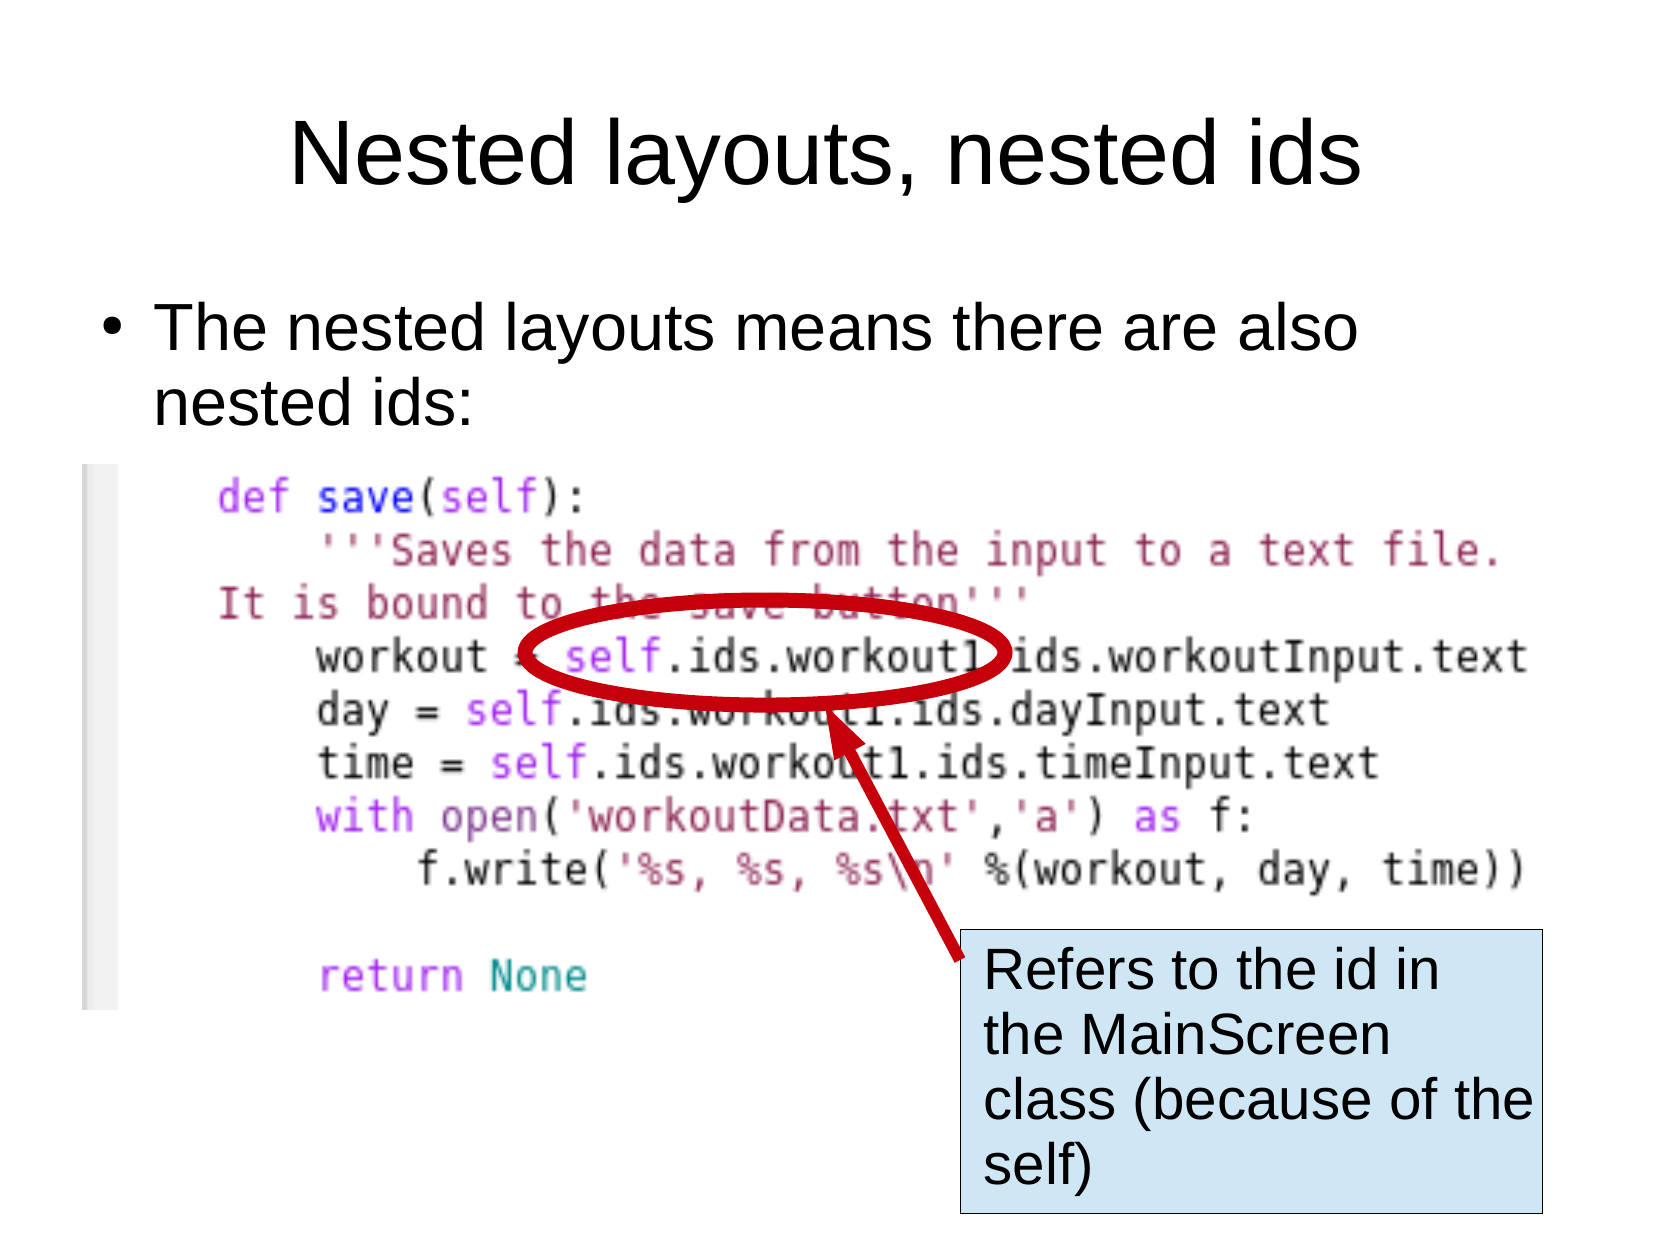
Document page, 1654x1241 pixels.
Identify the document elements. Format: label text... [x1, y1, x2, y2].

picture [82, 464, 1571, 1010]
text_box Refers to the id in the MainScreen class (because of the self) [968, 929, 1553, 1205]
list The nested layouts means there are also nested ids: [82, 290, 1571, 464]
picture [533, 608, 997, 697]
text_box [960, 929, 1543, 1214]
title Nested layouts, nested ids [82, 49, 1571, 257]
